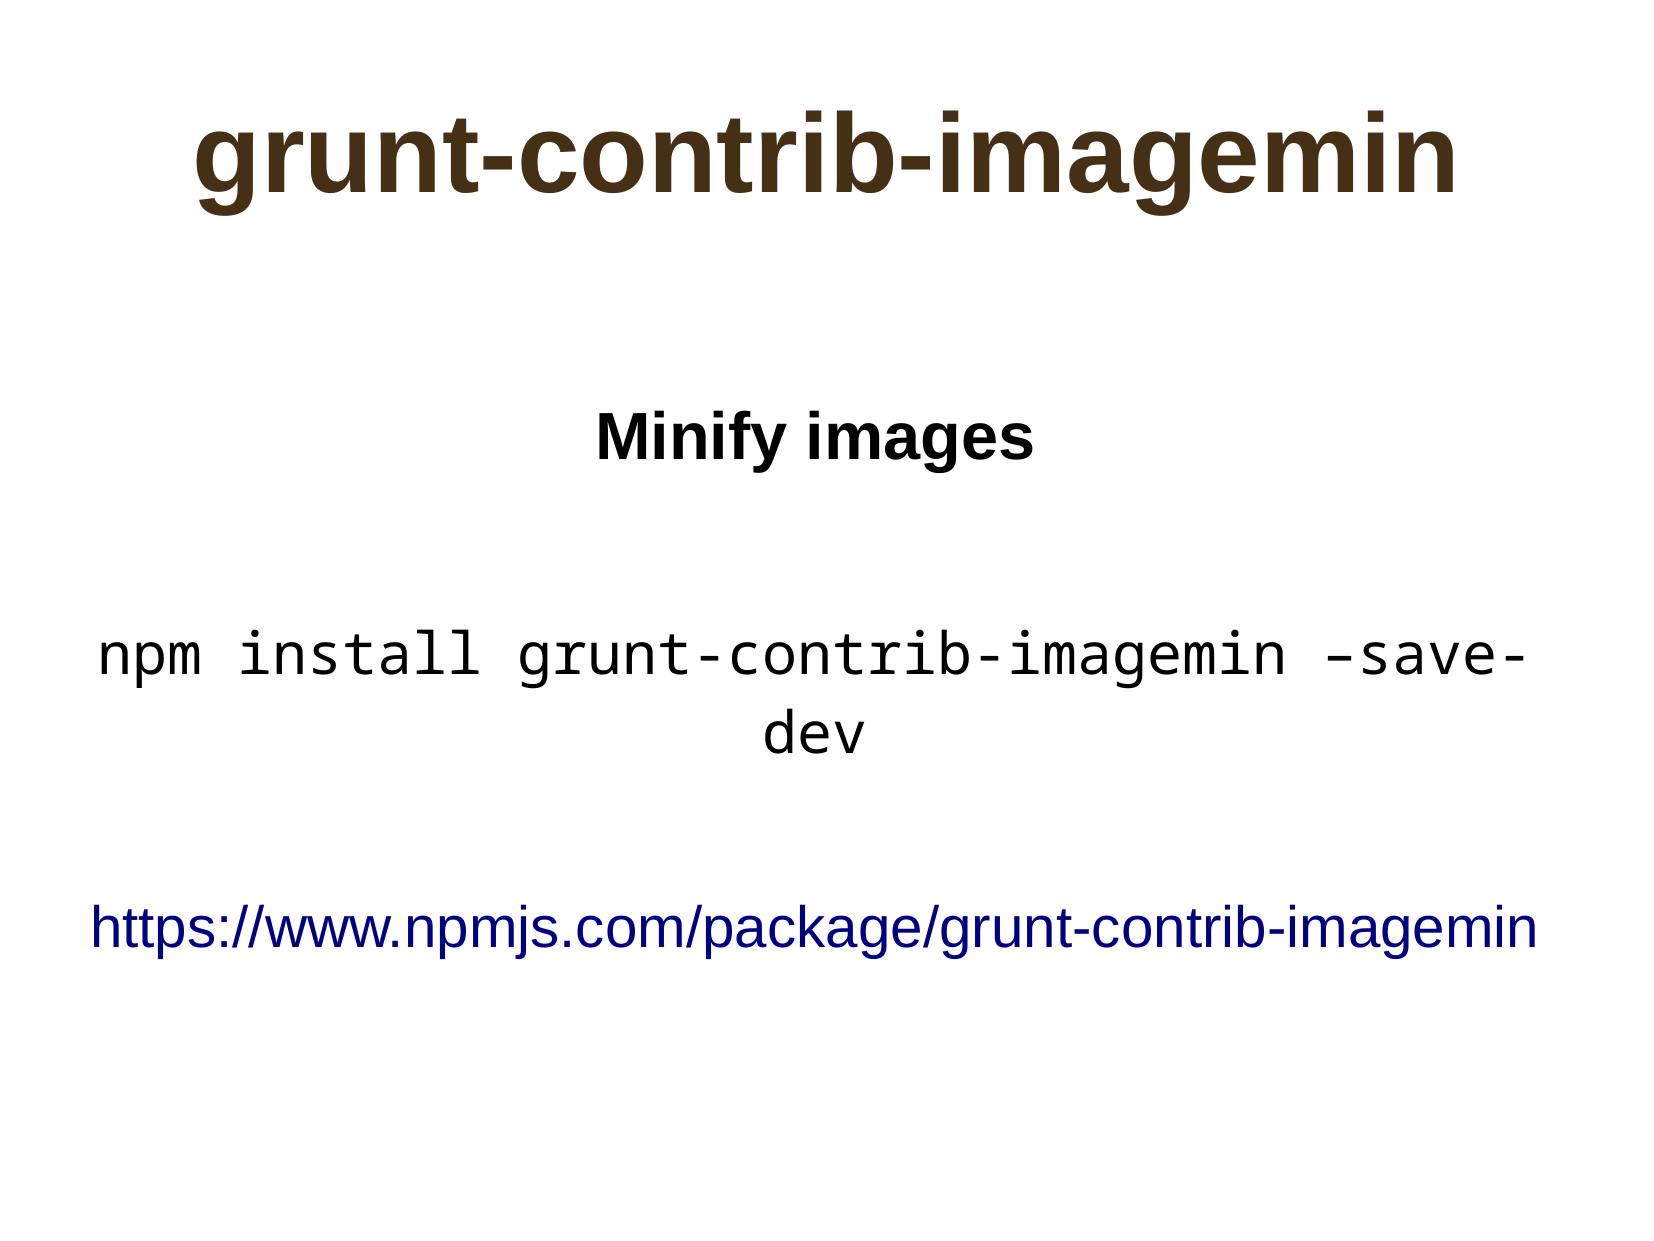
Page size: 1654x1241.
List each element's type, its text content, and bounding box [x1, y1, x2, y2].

title grunt-contrib-imagemin [82, 49, 1571, 257]
list Minify images npm install grunt-contrib-imagemin –save-dev https://www.npmjs.com/package/grunt-contrib-imagemin [0, 290, 1561, 1010]
